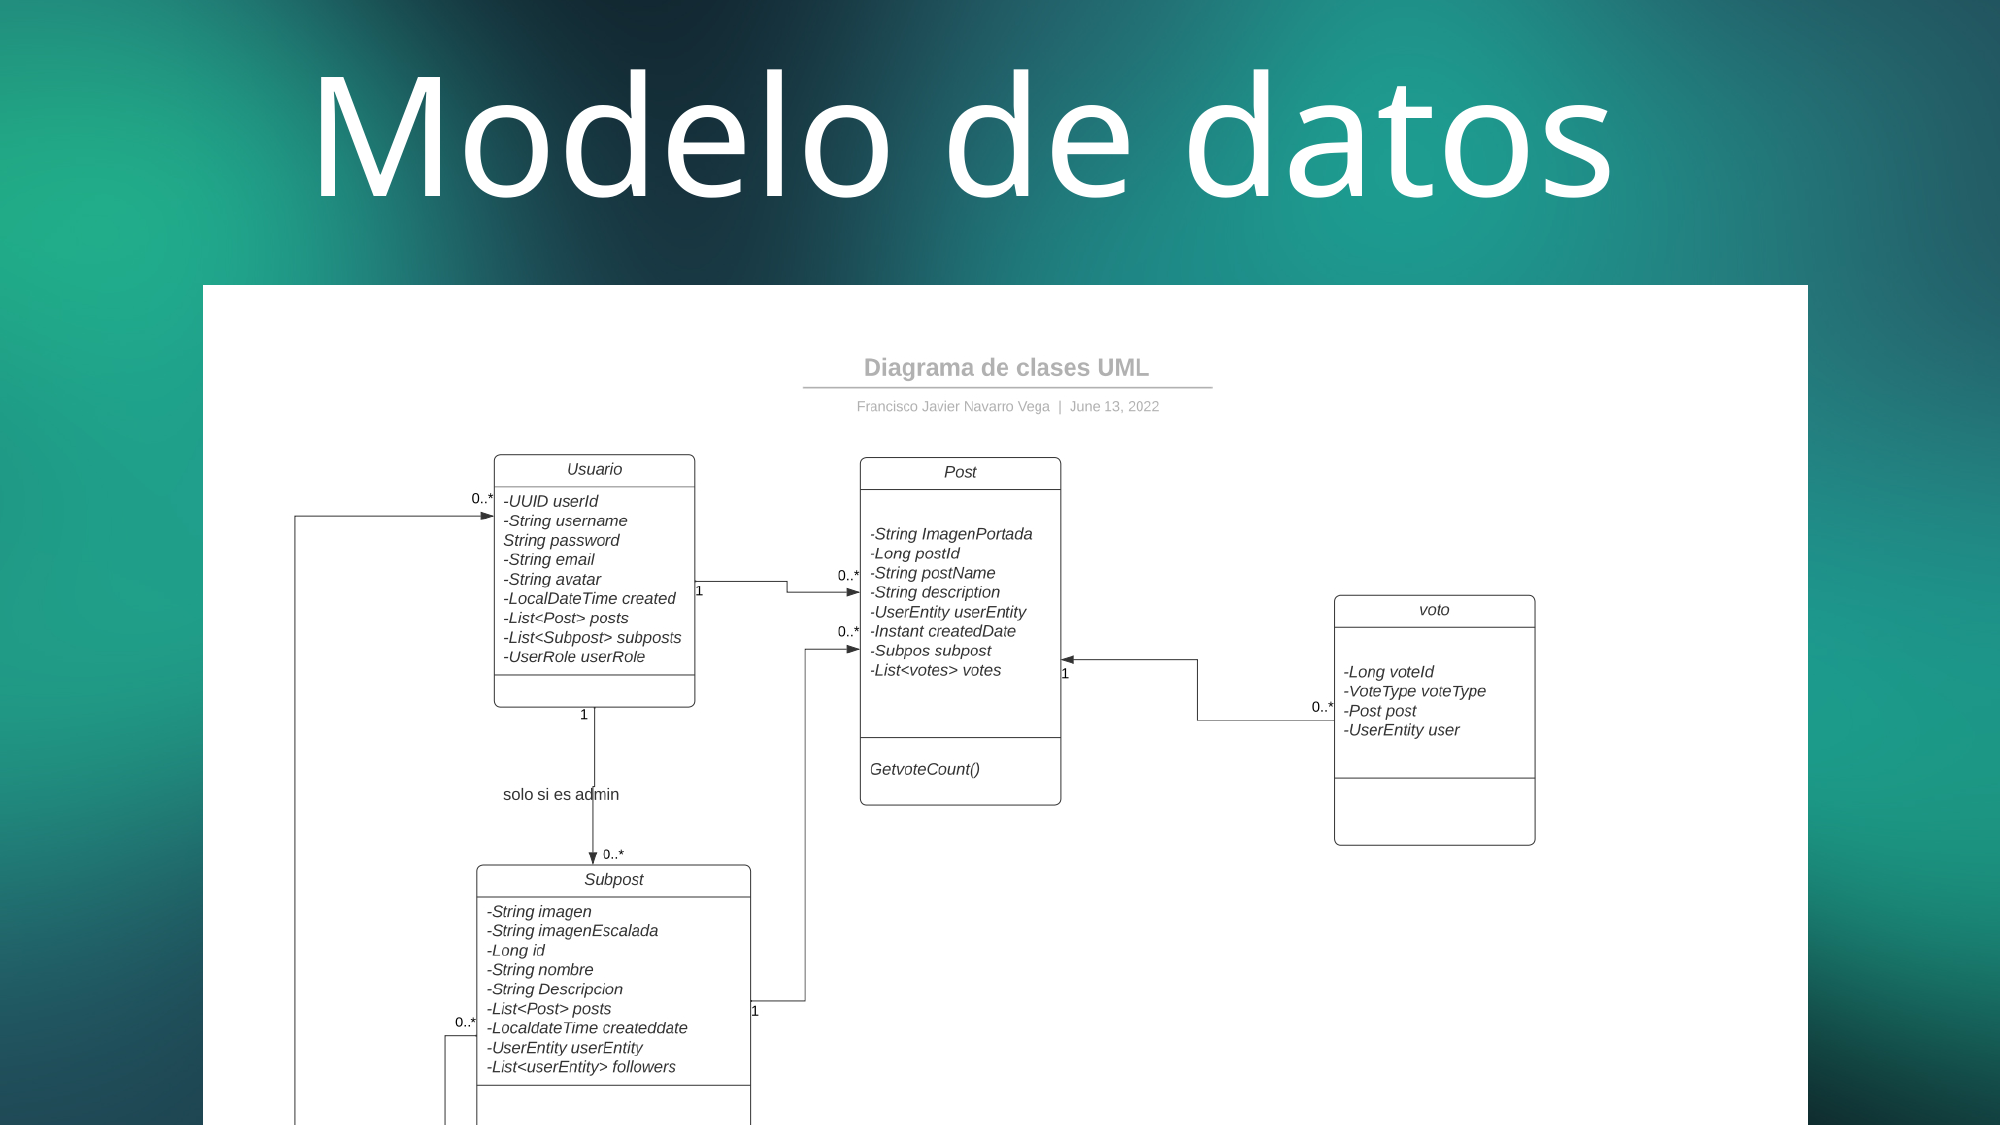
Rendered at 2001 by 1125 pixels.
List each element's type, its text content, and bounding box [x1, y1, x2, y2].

picture [0, 0, 2000, 1125]
text_box [828, 178, 1279, 251]
title Modelo de datos [86, 0, 1837, 240]
